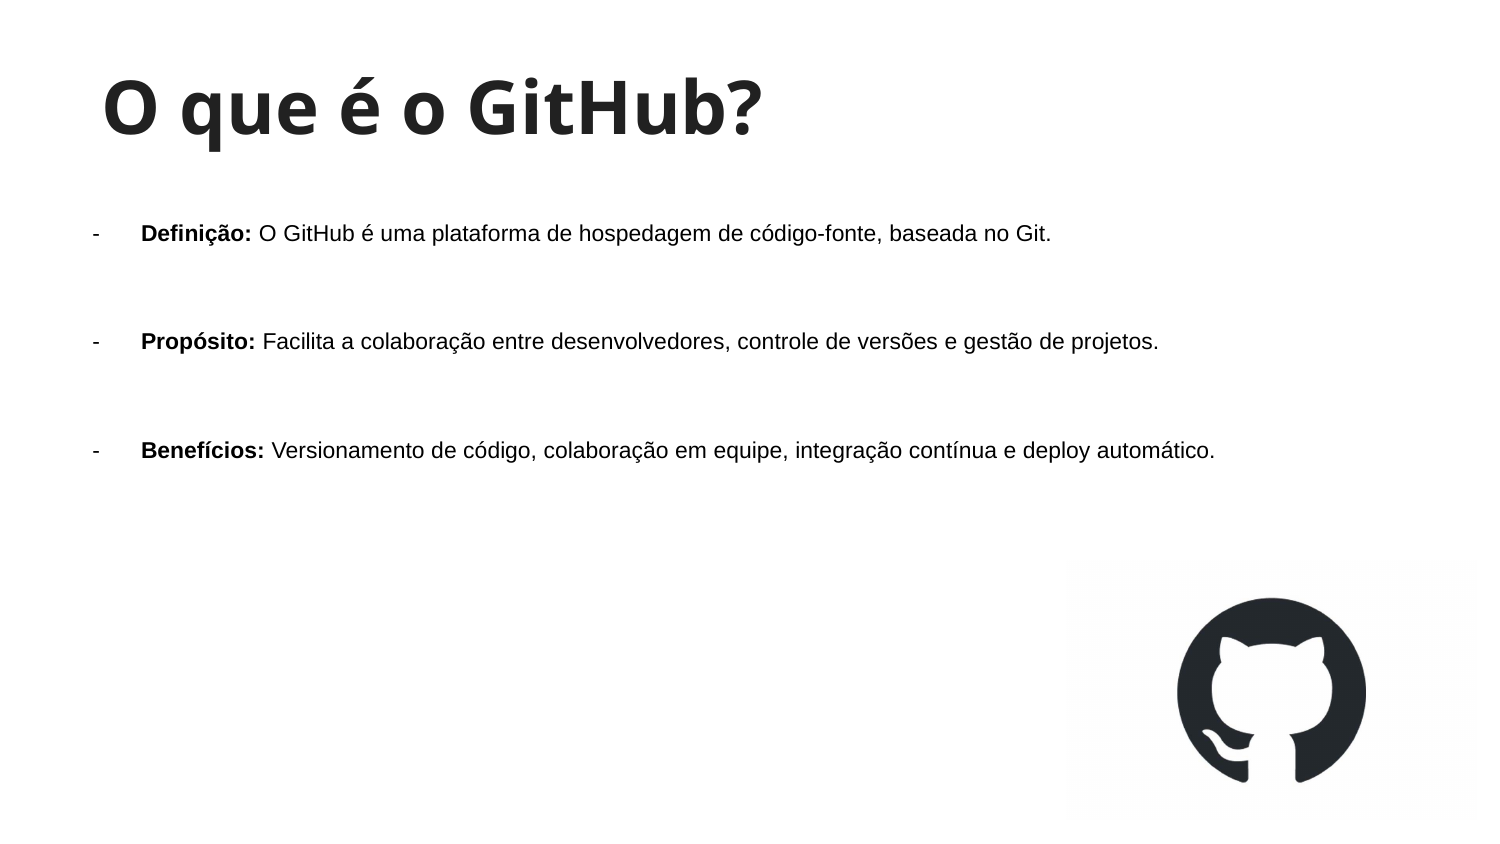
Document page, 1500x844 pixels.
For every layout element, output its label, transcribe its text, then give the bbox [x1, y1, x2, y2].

list Definição: O GitHub é uma plataforma de hospedagem de código-fonte, baseada no Git. Propósito: Facilita a colaboração entre desenvolvedores, controle de versões e gestão de projetos. Benefícios: Versionamento de código, colaboração em equipe, integração contínua e deploy automático. [51, 201, 1449, 750]
title O que é o GitHub? [86, 40, 1484, 172]
picture [1066, 560, 1477, 820]
